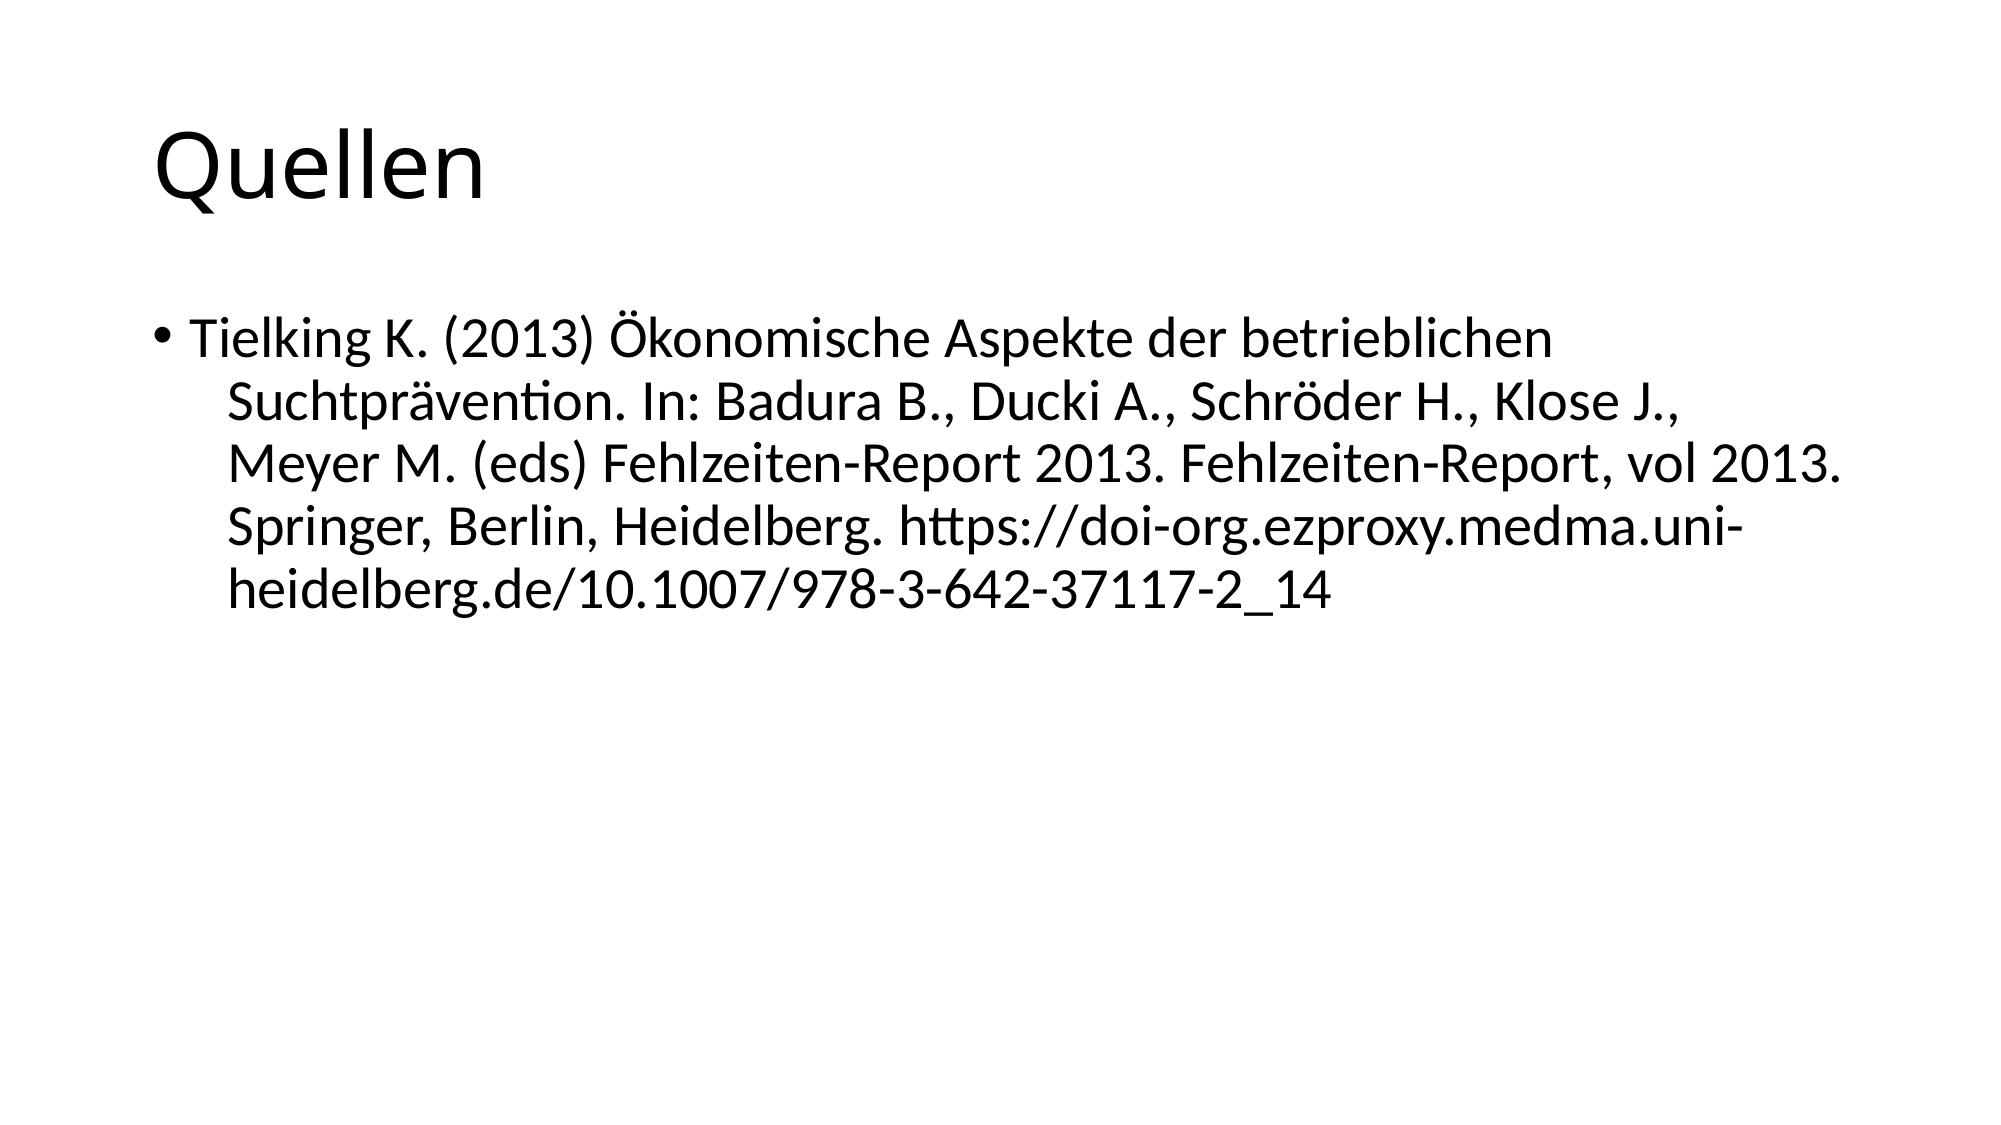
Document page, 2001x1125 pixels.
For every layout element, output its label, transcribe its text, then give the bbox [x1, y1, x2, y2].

list Tielking K. (2013) Ökonomische Aspekte der betrieblichen Suchtprävention. In: Badura B., Ducki A., Schröder H., Klose J., Meyer M. (eds) Fehlzeiten-Report 2013. Fehlzeiten-Report, vol 2013. Springer, Berlin, Heidelberg. https://doi-org.ezproxy.medma.uni-heidelberg.de/10.1007/978-3-642-37117-2_14 [137, 299, 1863, 1014]
title Quellen [137, 59, 1863, 278]
